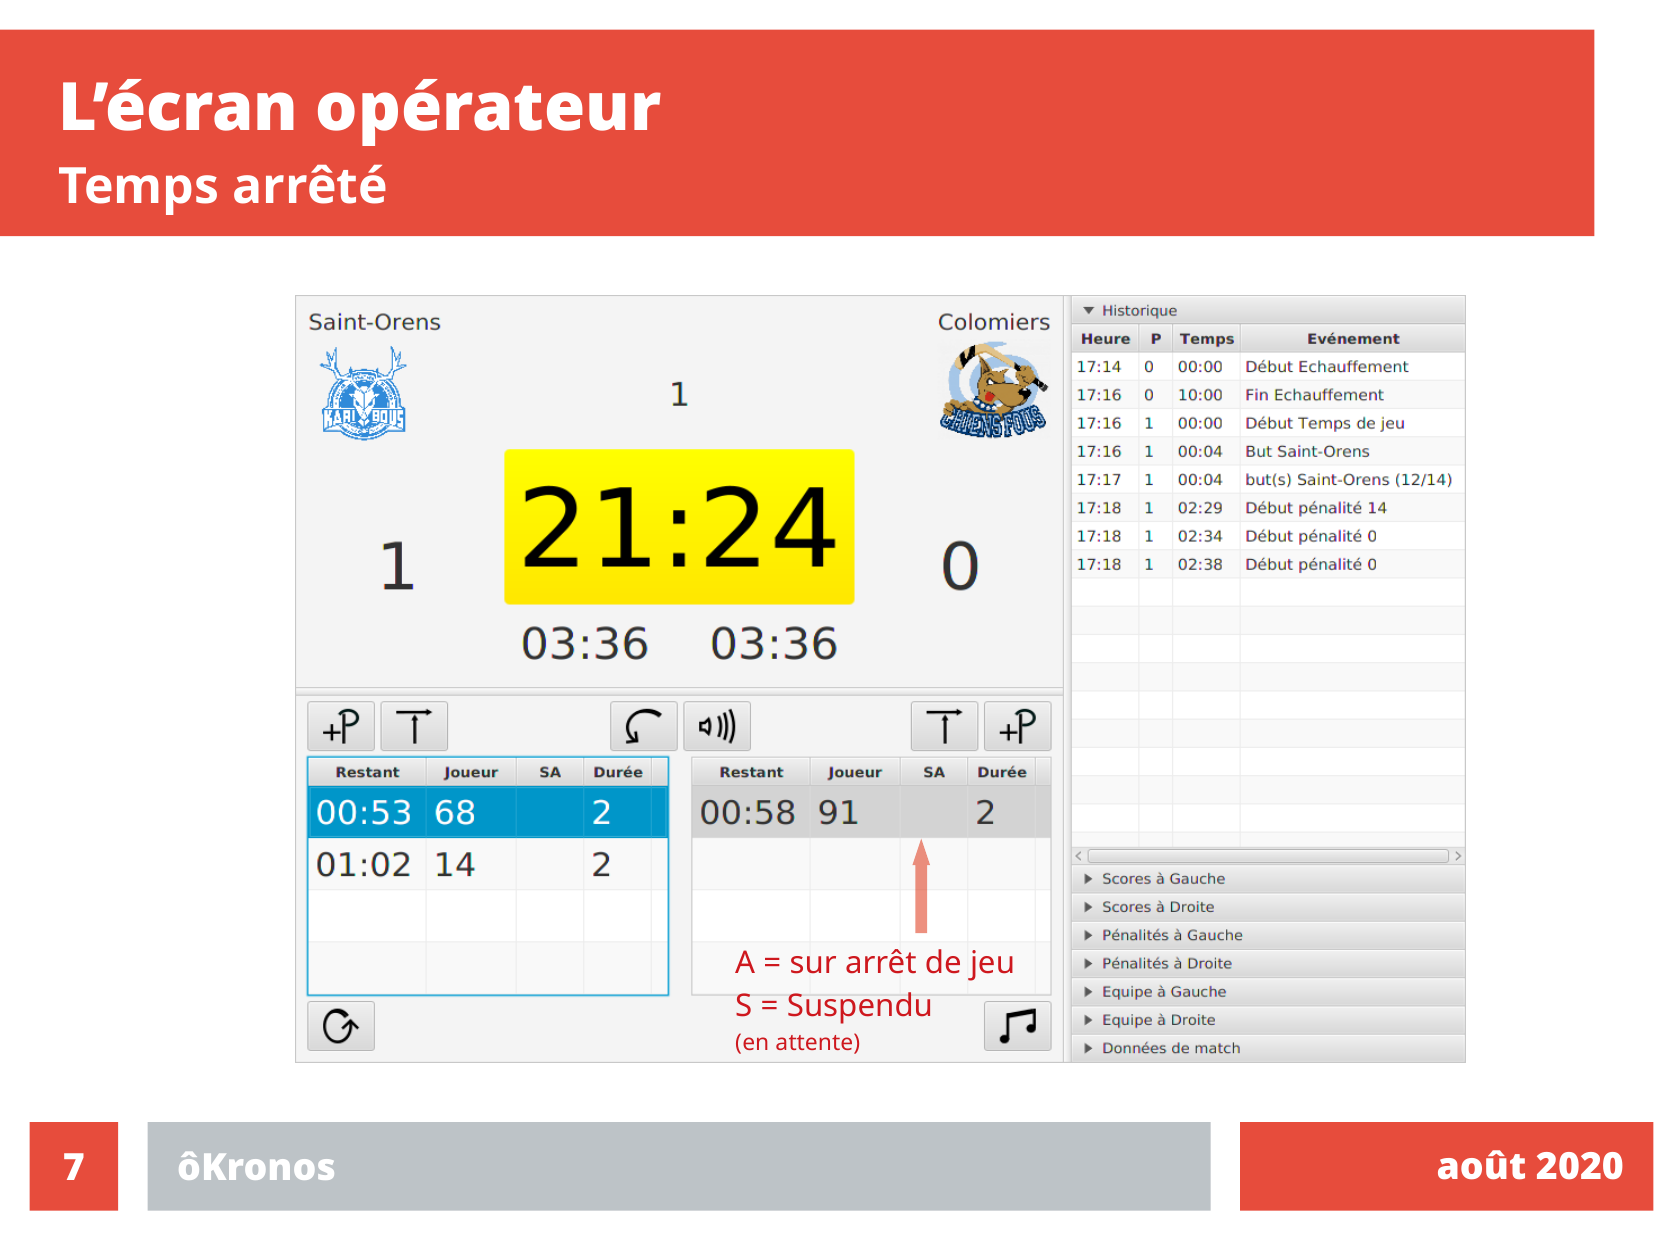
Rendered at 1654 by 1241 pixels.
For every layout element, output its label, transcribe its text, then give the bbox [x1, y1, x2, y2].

title L’écran opérateur Temps arrêté [59, 59, 1595, 207]
text_box A = sur arrêt de jeu S = Suspendu (en attente) [720, 933, 1063, 1075]
picture [295, 295, 1466, 1063]
